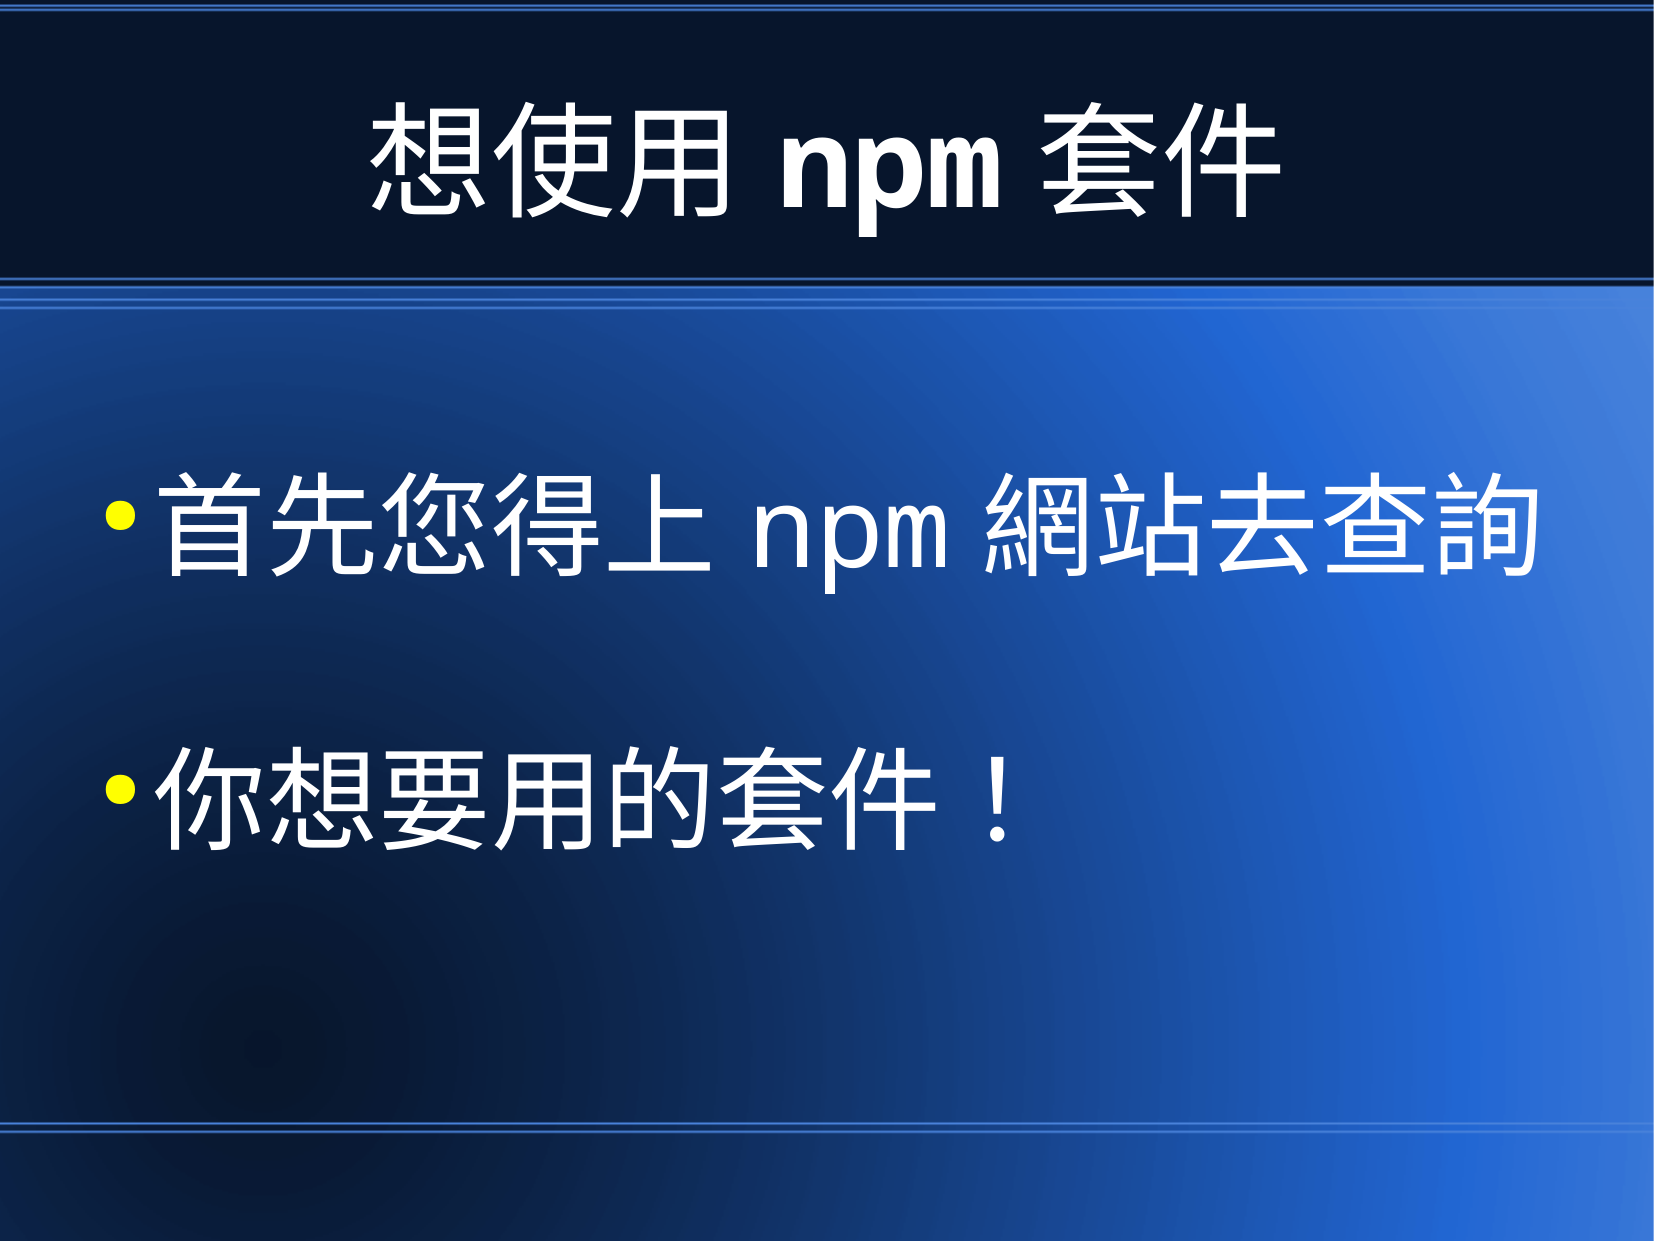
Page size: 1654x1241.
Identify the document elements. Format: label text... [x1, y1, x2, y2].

picture [0, 0, 1654, 1241]
list 首先您得上npm網站去查詢 你想要用的套件！ [82, 355, 1571, 1241]
title 想使用npm套件 [82, 49, 1571, 257]
